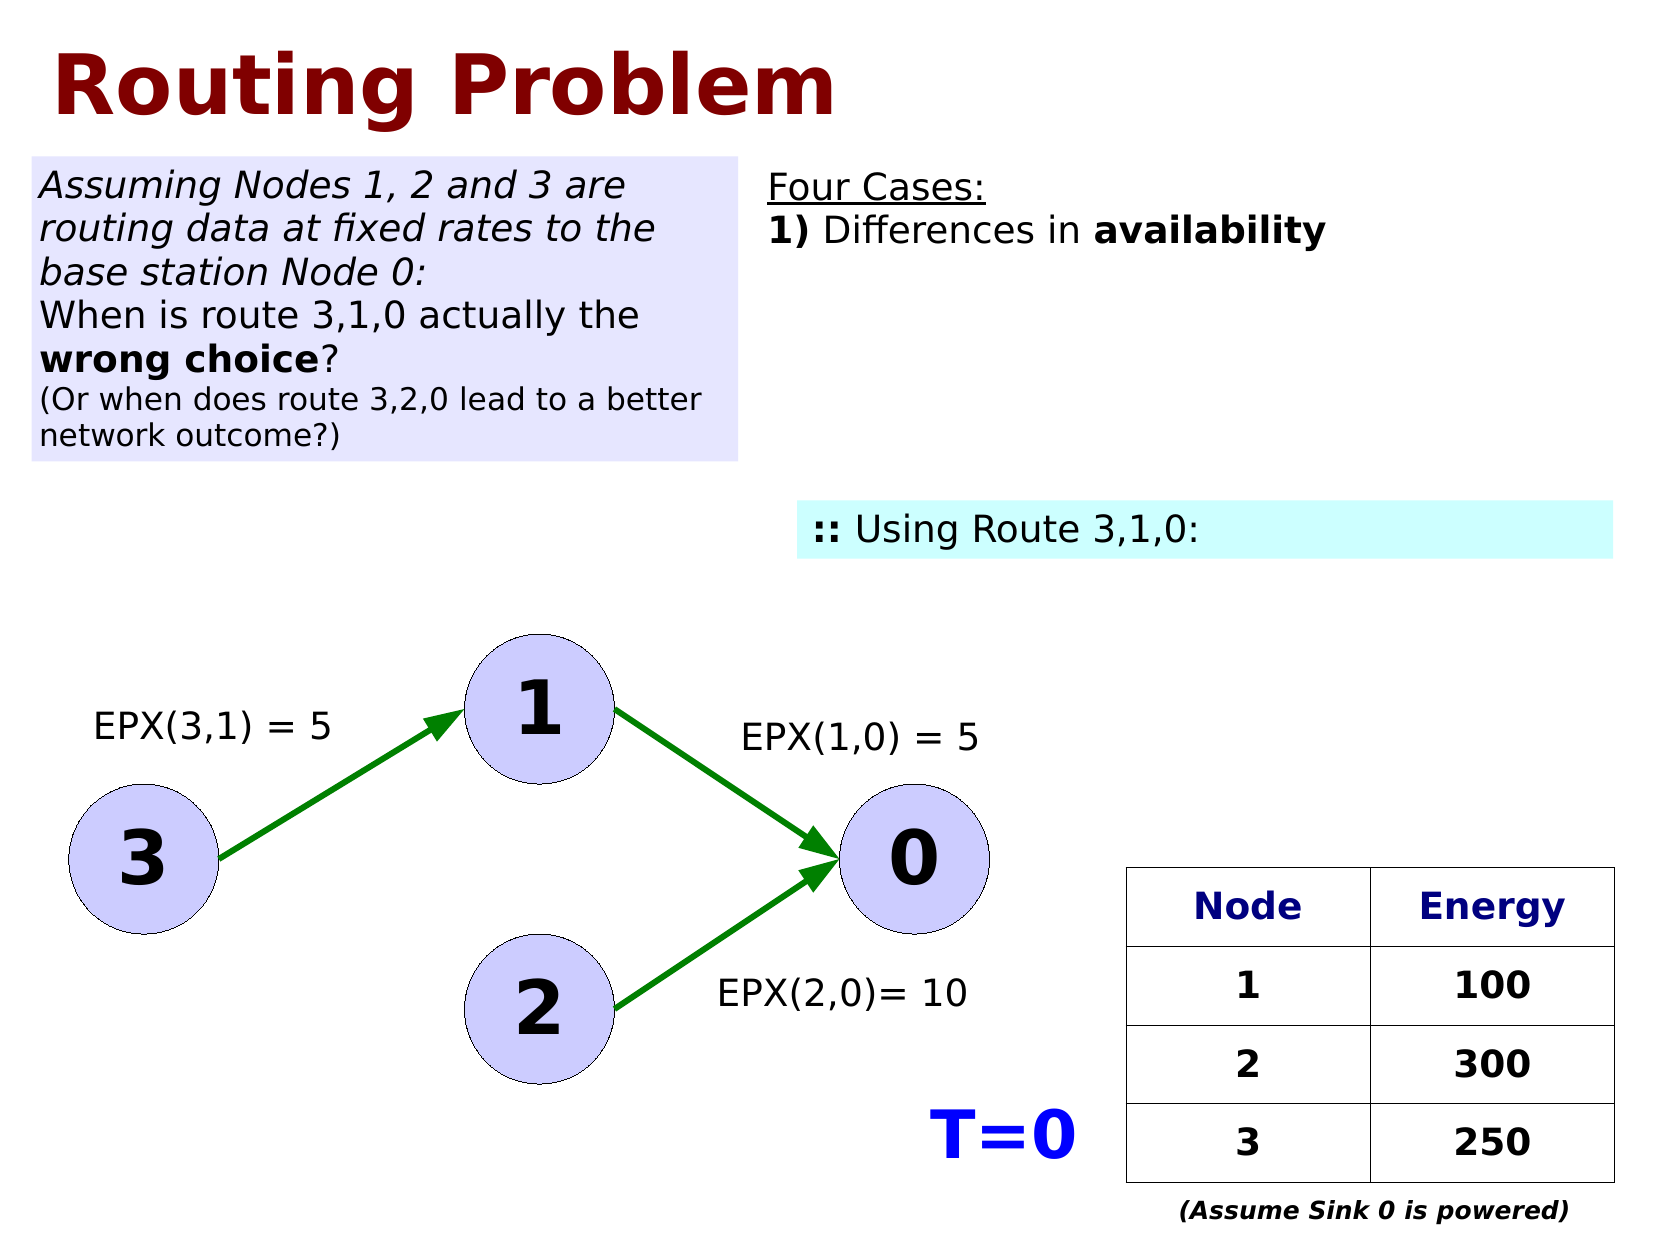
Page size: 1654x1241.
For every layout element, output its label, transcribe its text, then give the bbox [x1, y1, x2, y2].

text_box 1 [464, 634, 615, 785]
text_box Assuming Nodes 1, 2 and 3 are routing data at fixed rates to the base station Node 0: When is route 3,1,0 actually the wrong choice? (Or when does route 3,2,0 lead to a better network outcome?) [31, 156, 739, 462]
table_cell 300 [1371, 1026, 1614, 1103]
table_cell 3 [1127, 1104, 1370, 1182]
table_cell 2 [1127, 1026, 1370, 1103]
text_box EPX(3,1) = 5 [78, 697, 348, 756]
text_box EPX(2,0)= 10 [701, 964, 984, 1055]
text_box (Assume Sink 0 is powered) [1147, 1188, 1602, 1233]
text_box :: Using Route 3,1,0: [797, 500, 1614, 559]
text_box EPX(1,0) = 5 [725, 708, 996, 768]
table_header Energy [1371, 868, 1614, 946]
text_box T=0 [915, 1089, 1093, 1182]
table_cell 1 [1127, 947, 1370, 1025]
text_box 2 [464, 934, 615, 1085]
text_box 0 [839, 784, 990, 935]
table_cell 100 [1371, 947, 1614, 1025]
text_box Four Cases: 1) Differences in availability [752, 157, 1399, 434]
table_header Node [1127, 868, 1370, 946]
table_cell 250 [1371, 1104, 1614, 1182]
text_box 3 [68, 784, 219, 935]
title Routing Problem [51, 0, 1654, 173]
